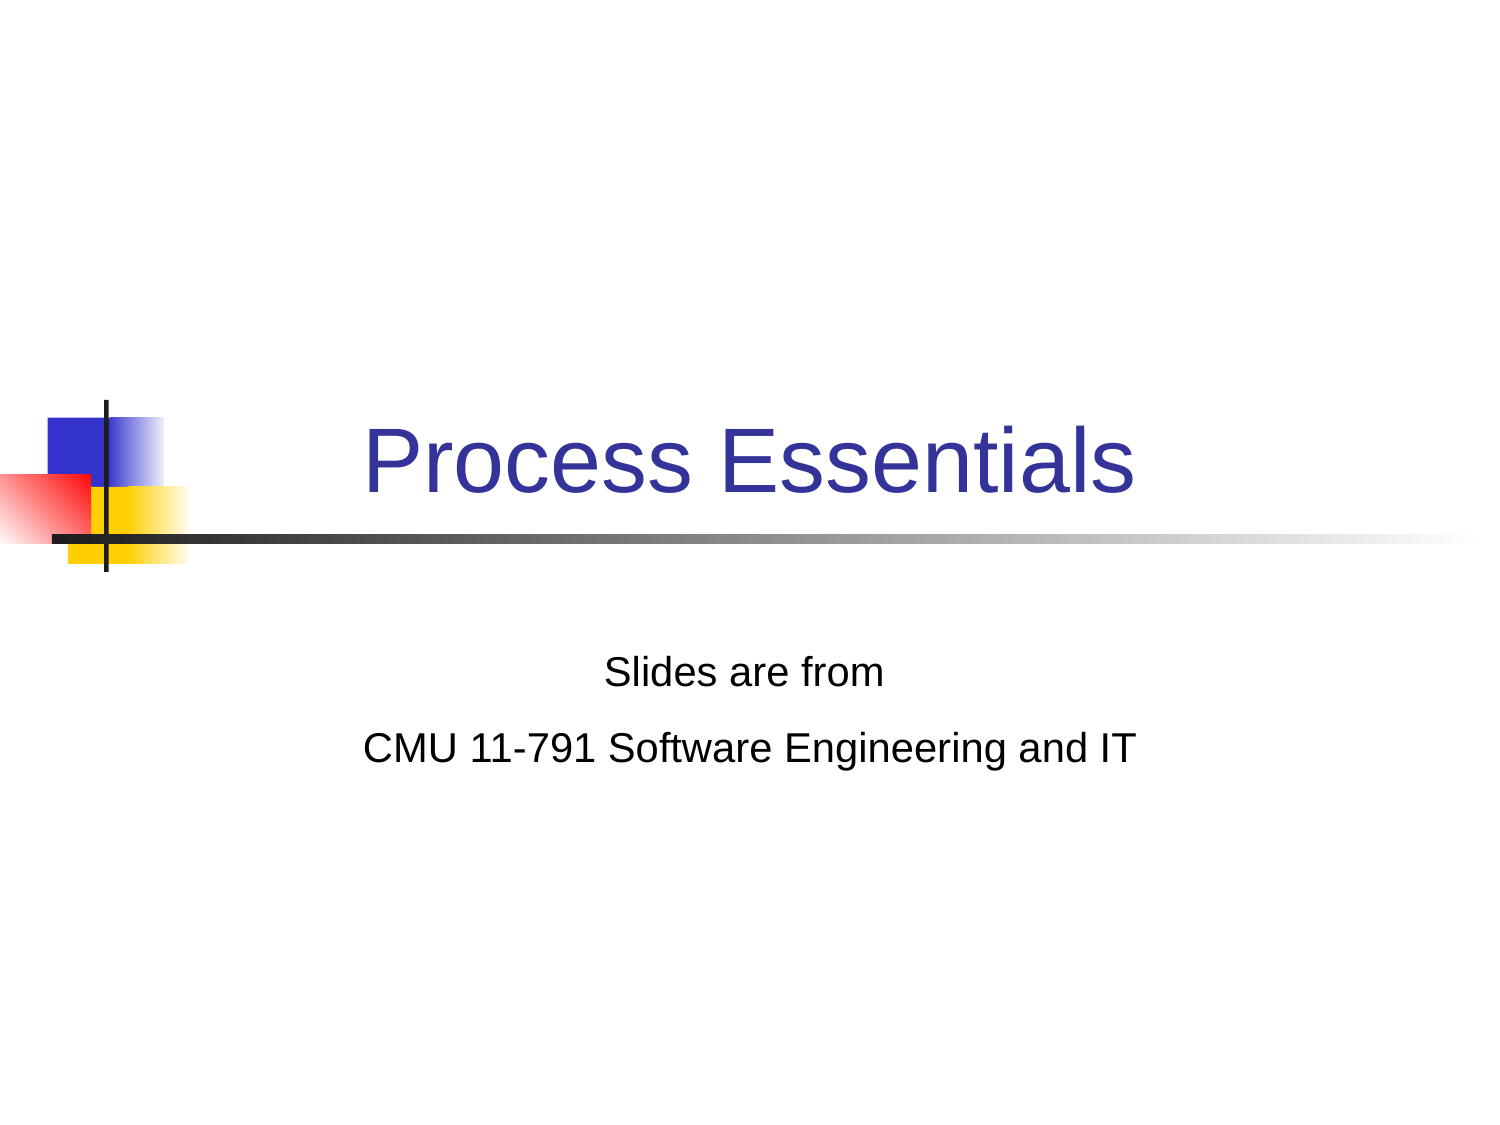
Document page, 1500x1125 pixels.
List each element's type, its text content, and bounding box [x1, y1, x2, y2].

title Process Essentials [112, 278, 1388, 519]
subtitle Slides are from CMU 11-791 Software Engineering and IT [225, 637, 1276, 925]
